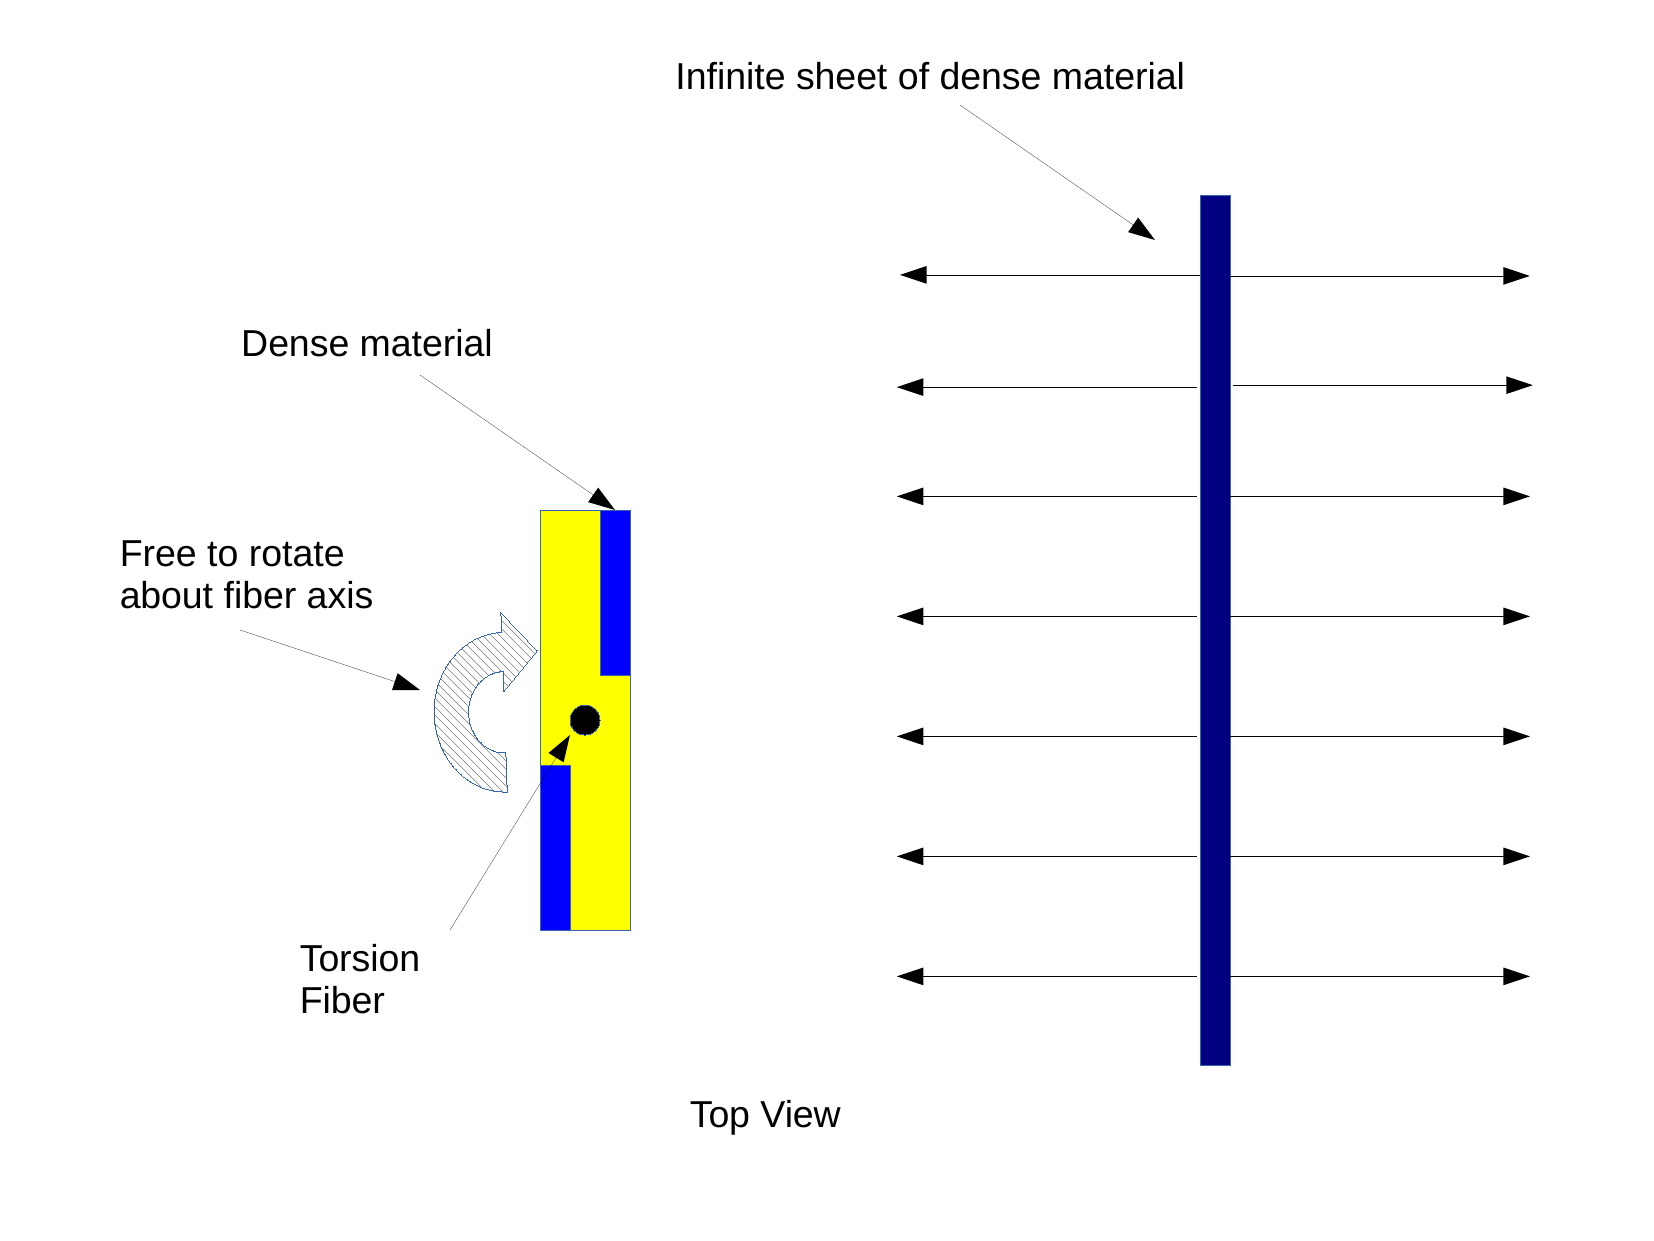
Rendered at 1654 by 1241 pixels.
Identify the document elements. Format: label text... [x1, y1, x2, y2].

text_box Dense material [226, 315, 508, 372]
text_box [540, 510, 631, 931]
text_box Top View [675, 1086, 856, 1144]
text_box Torsion Fiber [285, 930, 446, 1029]
text_box Free to rotate about fiber axis [105, 525, 389, 624]
text_box [434, 612, 538, 793]
text_box [1200, 195, 1231, 1066]
text_box Infinite sheet of dense material [660, 48, 1201, 106]
